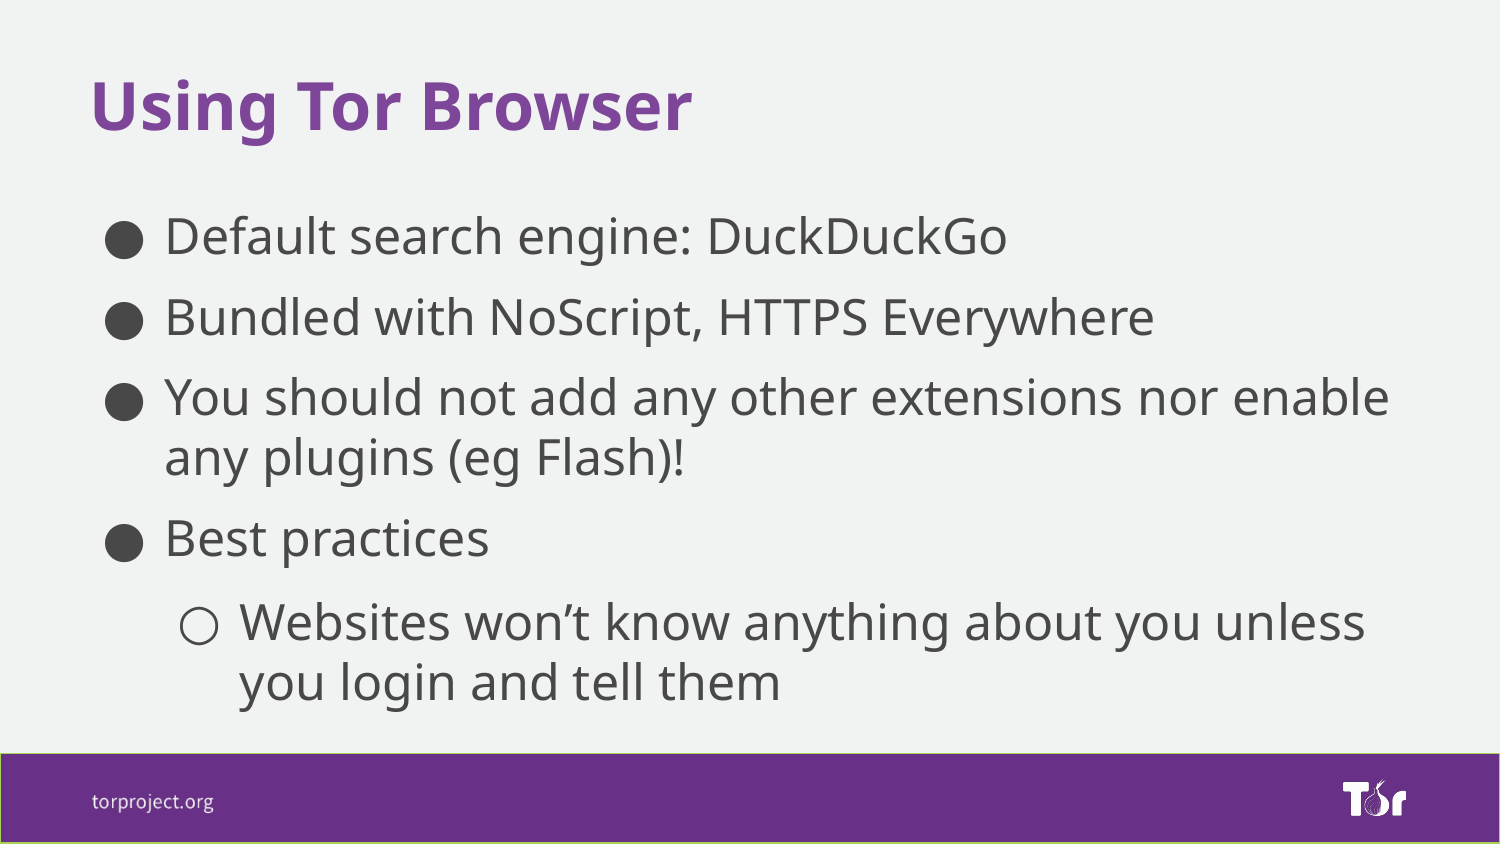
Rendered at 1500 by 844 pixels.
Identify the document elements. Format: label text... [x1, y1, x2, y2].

text_box Default search engine: DuckDuckGo Bundled with NoScript, HTTPS Everywhere You should not add any other extensions nor enable any plugins (eg Flash)! Best practices Websites won’t know anything about you unless you login and tell them [75, 196, 1425, 754]
picture [75, 780, 604, 821]
text_box Using Tor Browser [75, 33, 1425, 174]
picture [1343, 778, 1406, 816]
